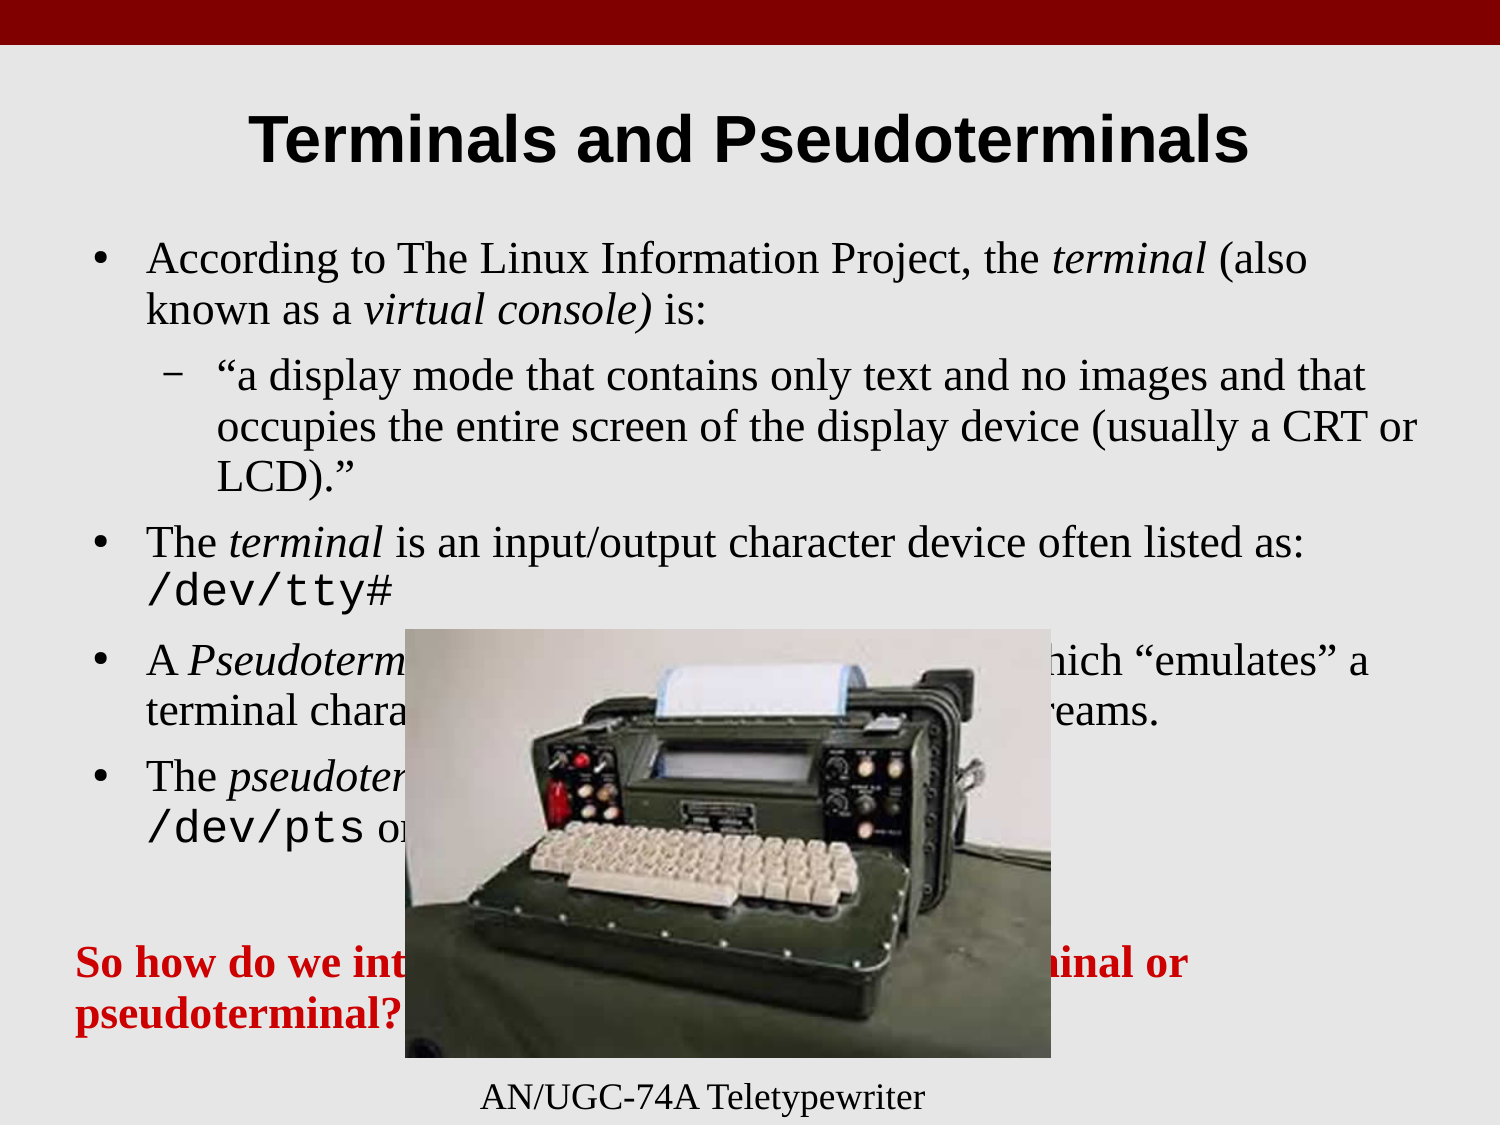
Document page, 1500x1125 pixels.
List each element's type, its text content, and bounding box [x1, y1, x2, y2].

title Terminals and Pseudoterminals [75, 45, 1425, 233]
text_box AN/UGC-74A Teletypewriter [465, 1068, 946, 1125]
picture [405, 629, 1051, 1058]
list According to The Linux Information Project, the terminal (also known as a virtual console) is: “a display mode that contains only text and no images and that occupies the entire screen of the display device (usually a CRT or LCD).” The terminal is an input/output character device often listed as: /dev/tty# A Pseudoterminal is a window within the GUI which “emulates” a terminal character device by using process file streams. The pseudoterminal is often listed as device: /dev/pts or /dev/ptmx So how do we interact with programs using a terminal or pseudoterminal? [75, 233, 1425, 1096]
